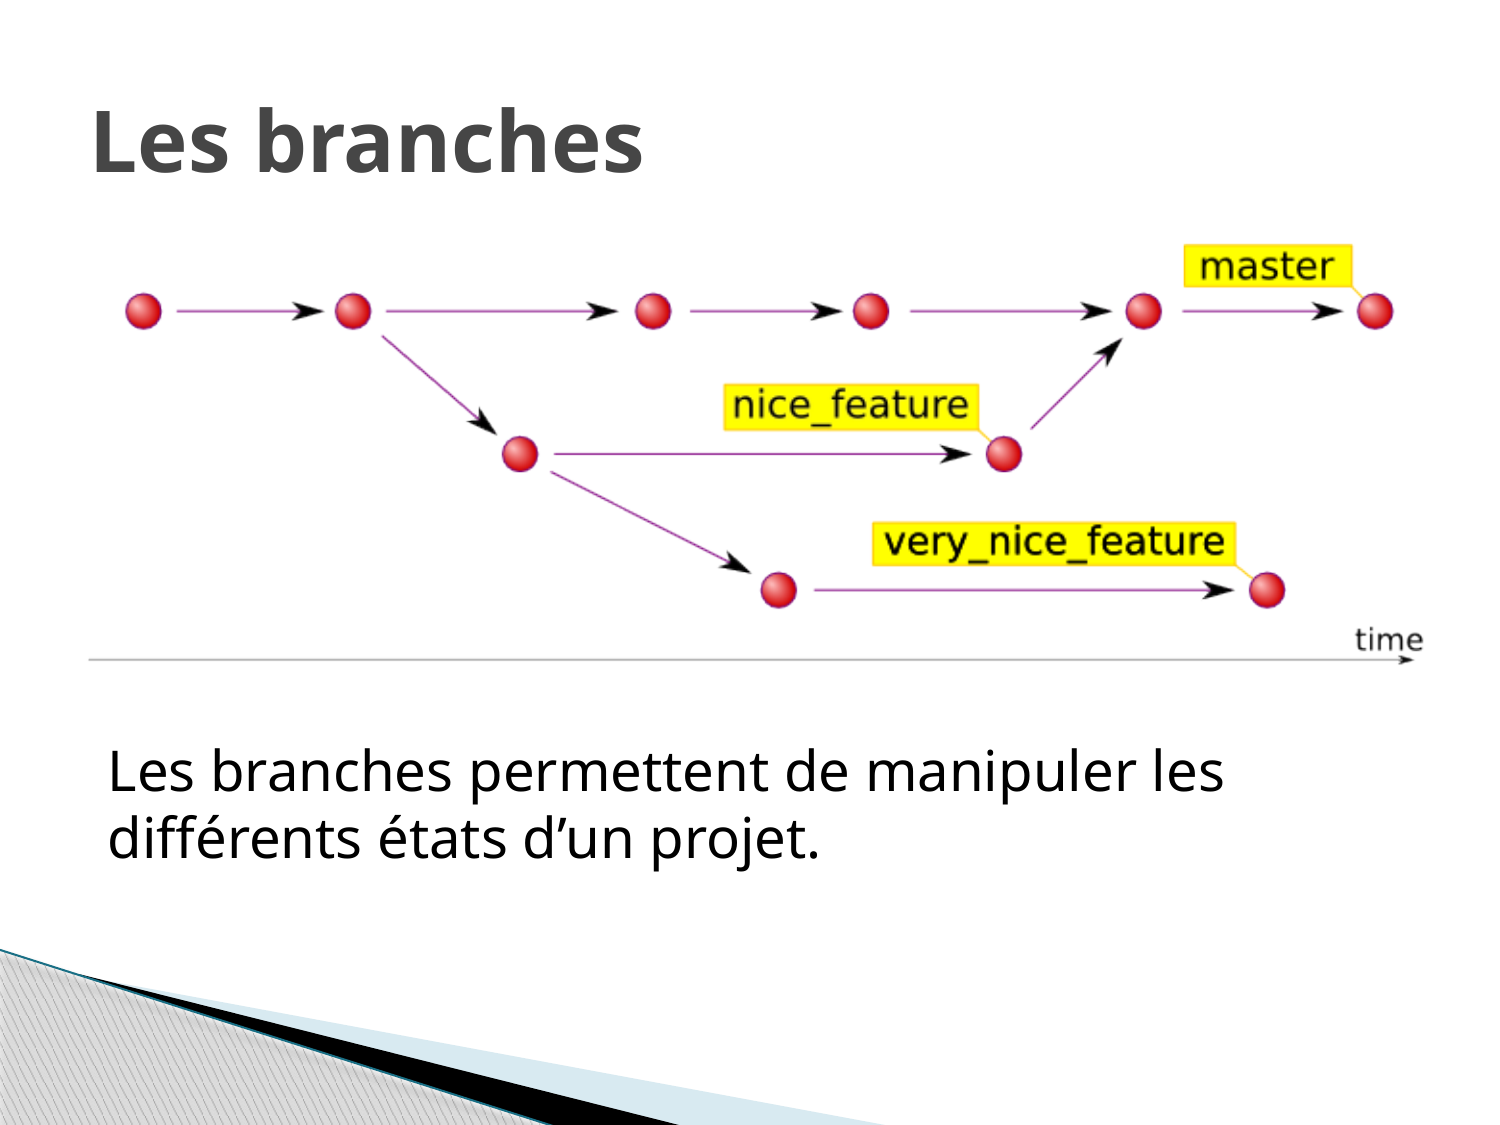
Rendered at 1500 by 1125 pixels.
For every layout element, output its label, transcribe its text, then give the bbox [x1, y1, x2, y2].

title Les branches [75, 45, 1425, 196]
list Les branches permettent de manipuler les différents états d’un projet. [75, 727, 1425, 986]
picture [64, 196, 1447, 773]
